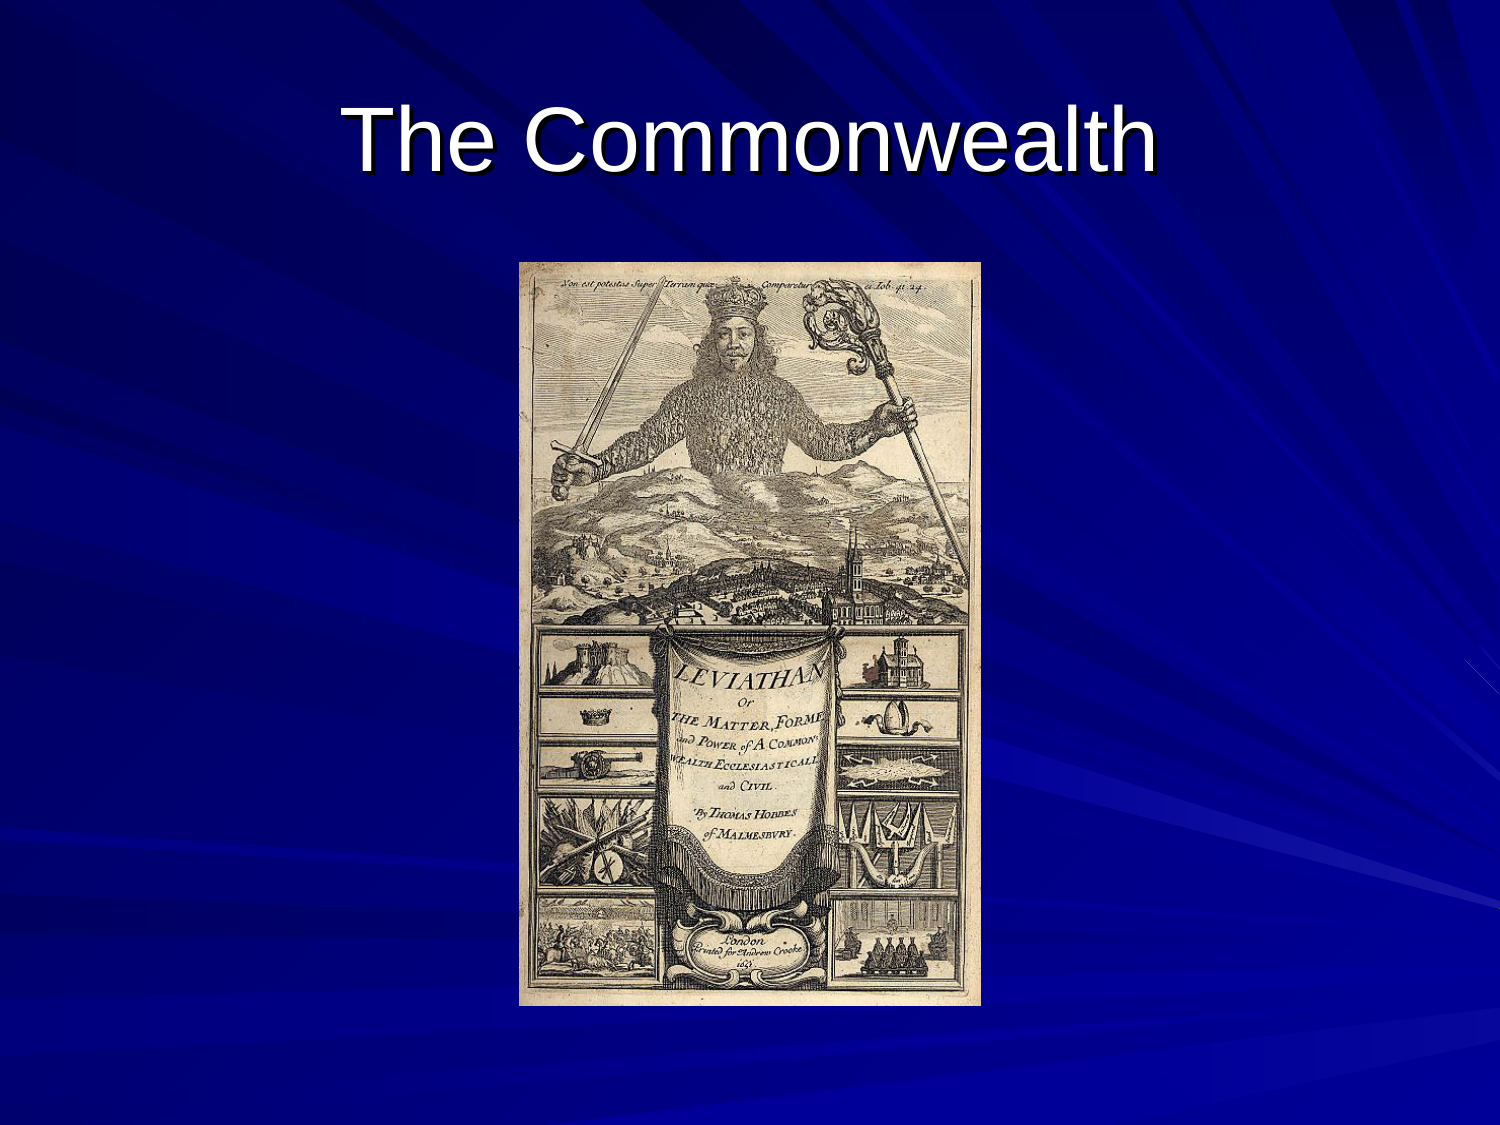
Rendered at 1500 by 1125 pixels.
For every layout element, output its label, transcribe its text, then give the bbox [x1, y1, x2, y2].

picture [519, 262, 981, 1006]
title The Commonwealth [75, 45, 1426, 234]
